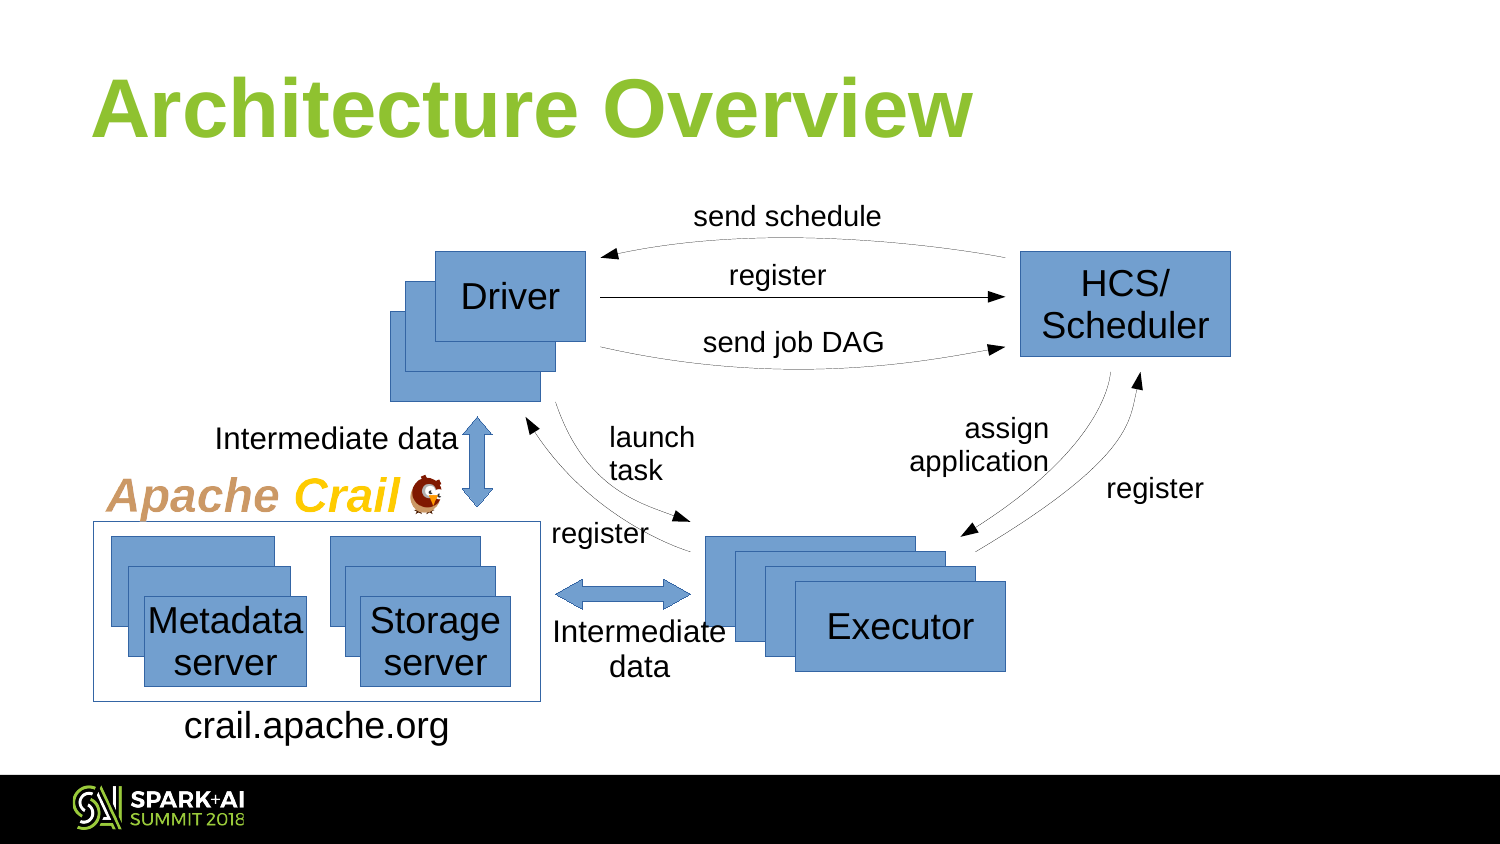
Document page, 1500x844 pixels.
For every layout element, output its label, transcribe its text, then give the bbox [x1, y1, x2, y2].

text_box Metadata server [144, 596, 307, 687]
text_box assign application [894, 405, 1065, 486]
text_box [705, 536, 976, 657]
text_box send job DAG [688, 318, 901, 367]
text_box [111, 536, 291, 657]
text_box register [536, 510, 665, 558]
text_box Storage server [360, 596, 511, 687]
text_box launch task [594, 414, 719, 495]
picture [102, 468, 444, 522]
text_box Intermediate data [199, 414, 475, 464]
text_box Intermediate data [537, 607, 742, 692]
text_box [555, 579, 691, 607]
text_box [390, 281, 556, 402]
text_box send schedule [678, 192, 898, 240]
text_box [330, 536, 496, 657]
title Architecture Overview [75, 33, 1426, 175]
text_box crail.apache.org [93, 701, 541, 751]
text_box Driver [435, 251, 586, 342]
text_box register [1091, 465, 1220, 513]
text_box HCS/ Scheduler [1020, 251, 1231, 357]
text_box Executor [795, 581, 1006, 672]
text_box [462, 416, 493, 507]
text_box register [714, 251, 842, 300]
